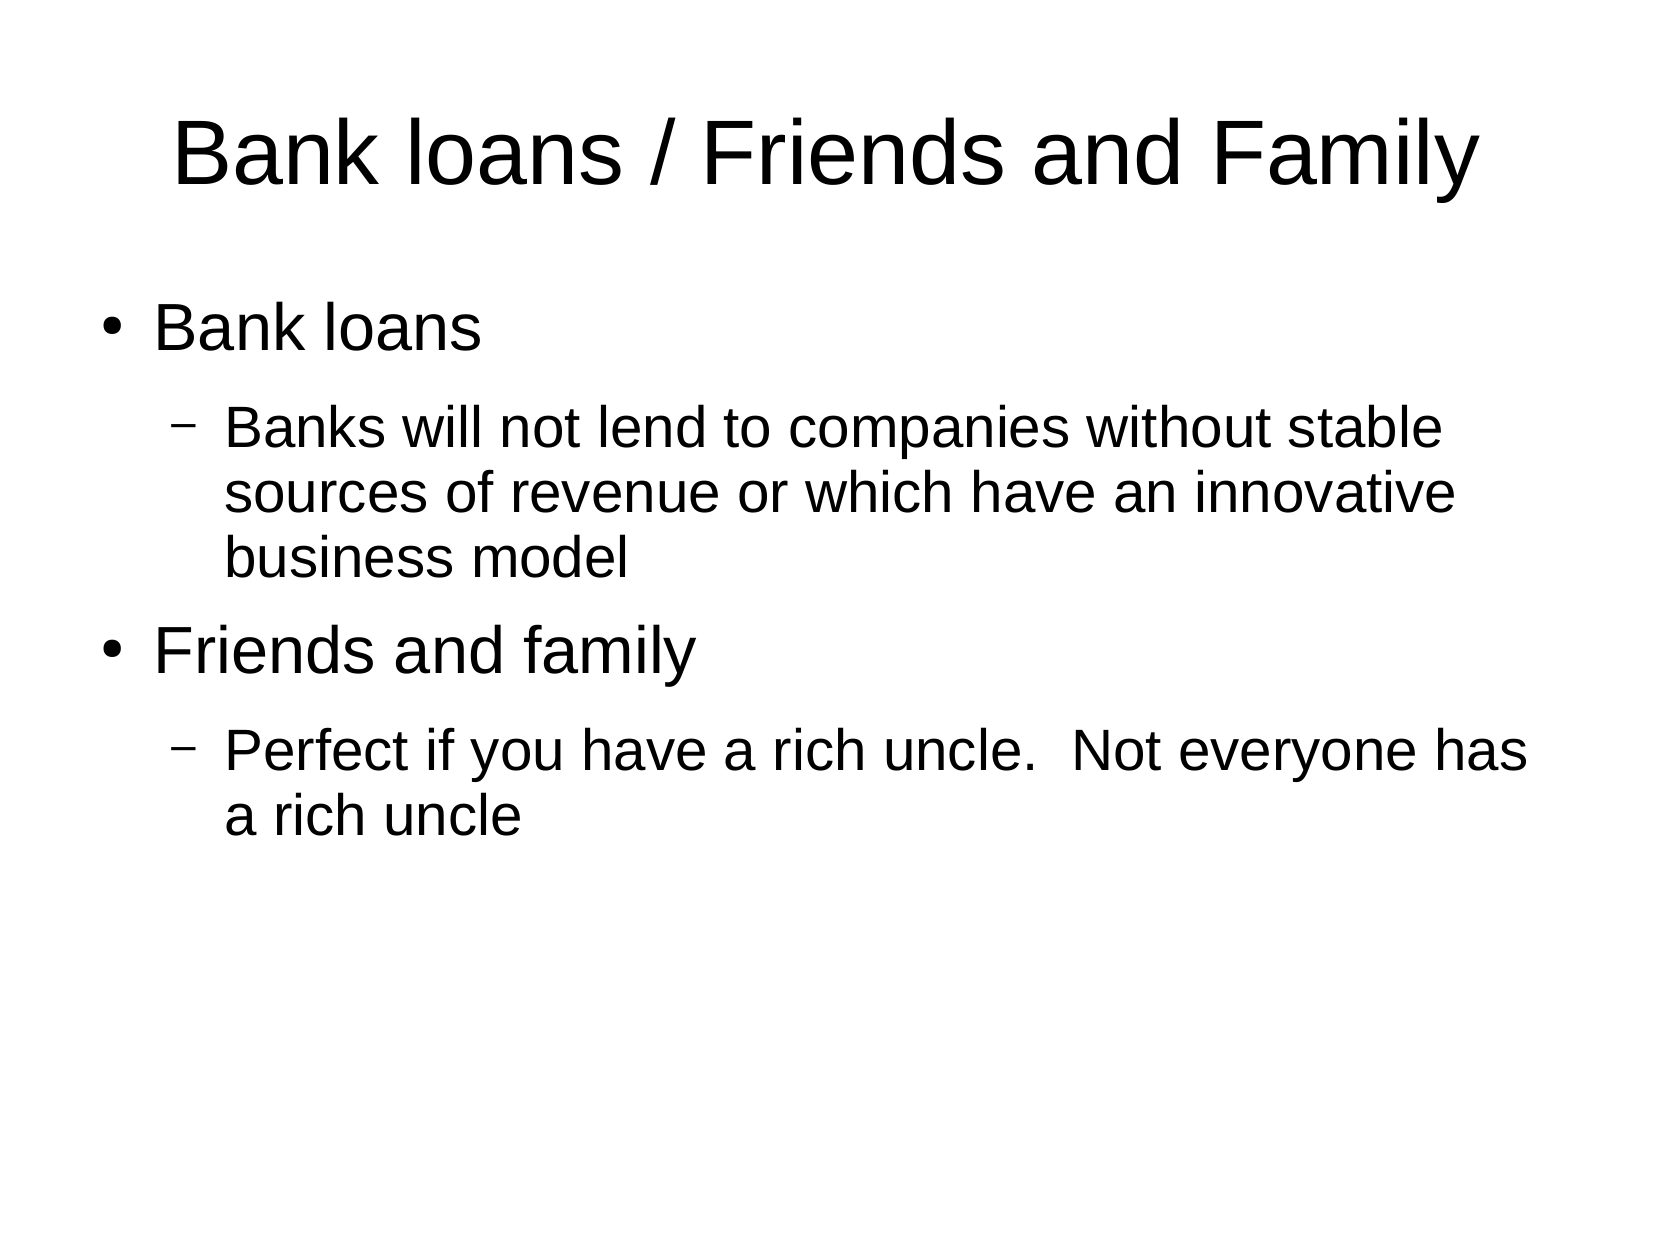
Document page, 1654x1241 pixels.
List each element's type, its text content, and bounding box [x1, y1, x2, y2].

title Bank loans / Friends and Family [82, 49, 1571, 257]
list Bank loans Banks will not lend to companies without stable sources of revenue or which have an innovative business model Friends and family Perfect if you have a rich uncle. Not everyone has a rich uncle [82, 290, 1571, 1010]
